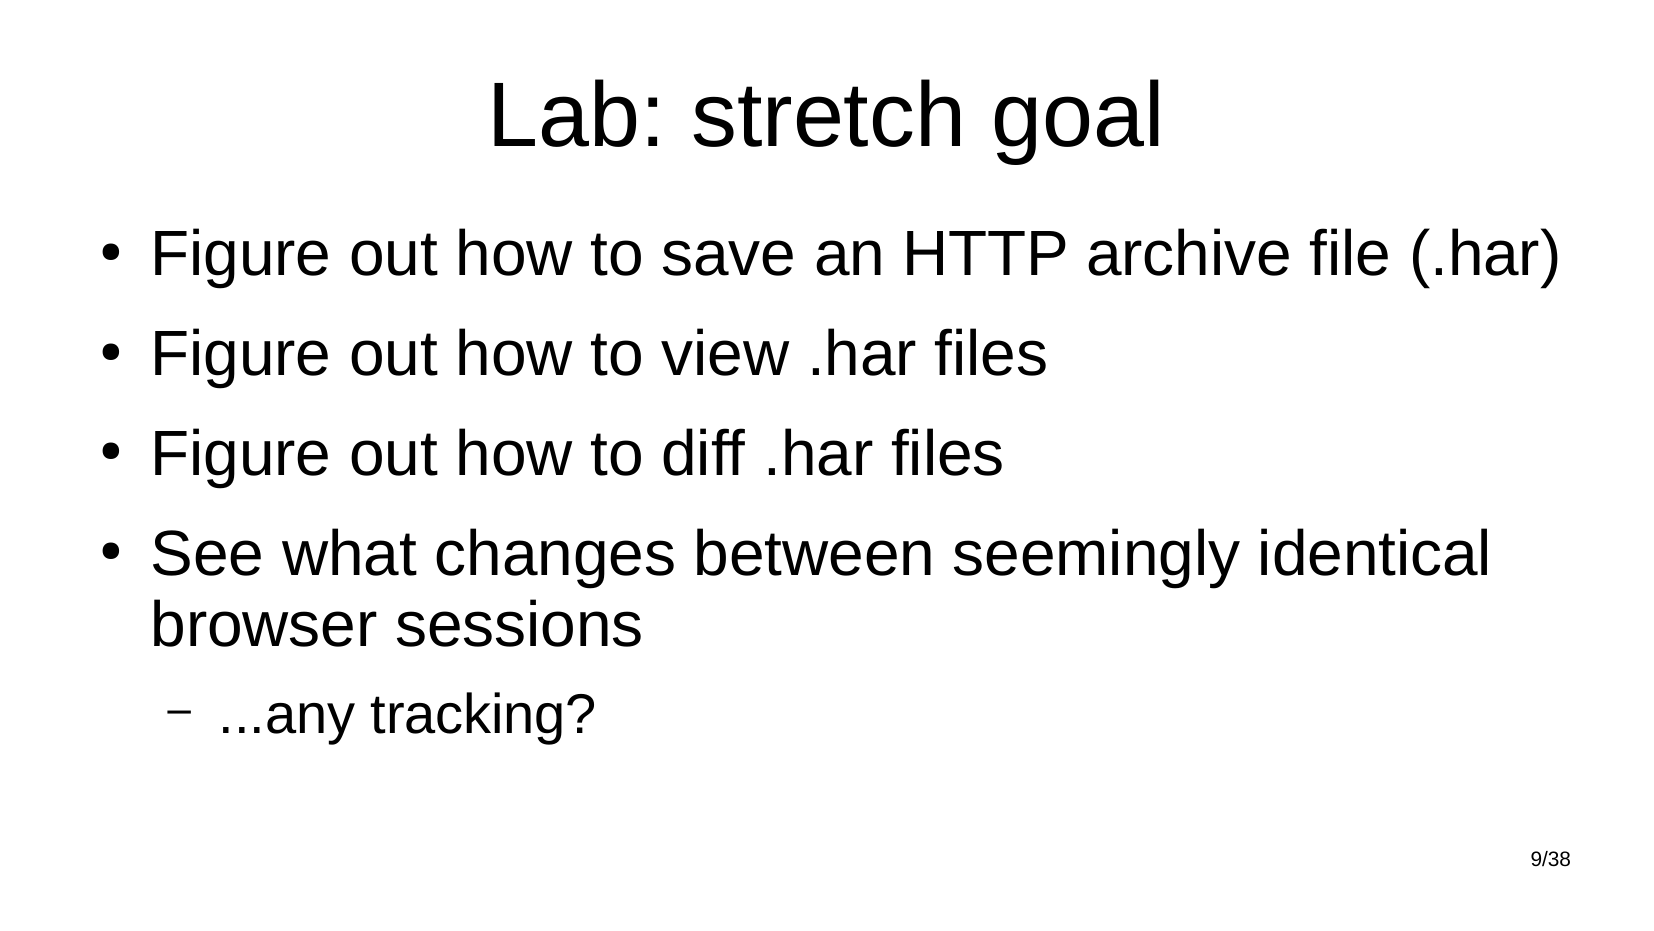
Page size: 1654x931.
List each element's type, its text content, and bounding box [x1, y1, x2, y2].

title Lab: stretch goal [82, 37, 1571, 193]
list Figure out how to save an HTTP archive file (.har) Figure out how to view .har files Figure out how to diff .har files See what changes between seemingly identical browser sessions ...any tracking? [82, 217, 1571, 758]
